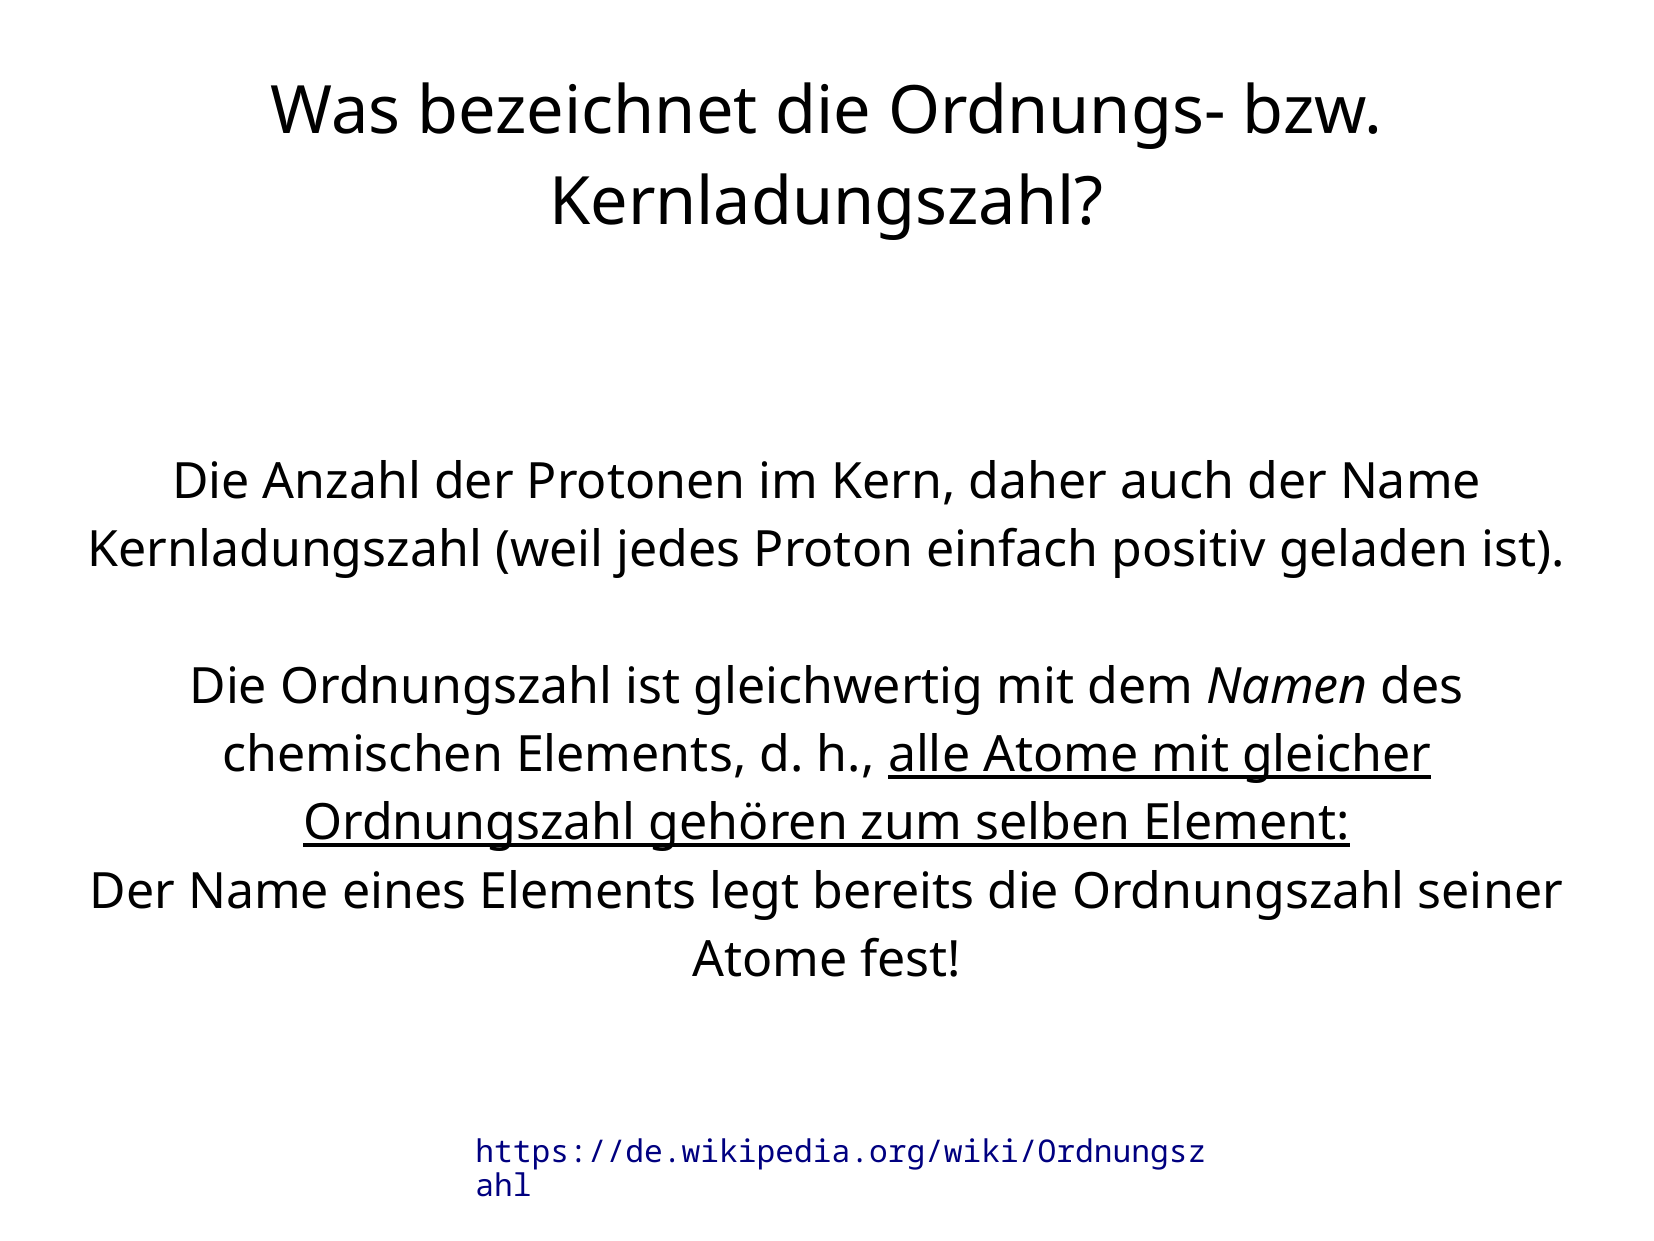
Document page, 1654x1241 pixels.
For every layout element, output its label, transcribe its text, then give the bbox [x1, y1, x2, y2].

text_box https://de.wikipedia.org/wiki/Ordnungszahl [460, 1122, 1229, 1174]
subtitle Die Anzahl der Protonen im Kern, daher auch der Name Kernladungszahl (weil jedes Proton einfach positiv geladen ist). Die Ordnungszahl ist gleichwertig mit dem Namen des chemischen Elements, d. h., alle Atome mit gleicher Ordnungszahl gehören zum selben Element: Der Name eines Elements legt bereits die Ordnungszahl seiner Atome fest! [82, 290, 1571, 1010]
title Was bezeichnet die Ordnungs- bzw. Kernladungszahl? [82, 49, 1571, 257]
